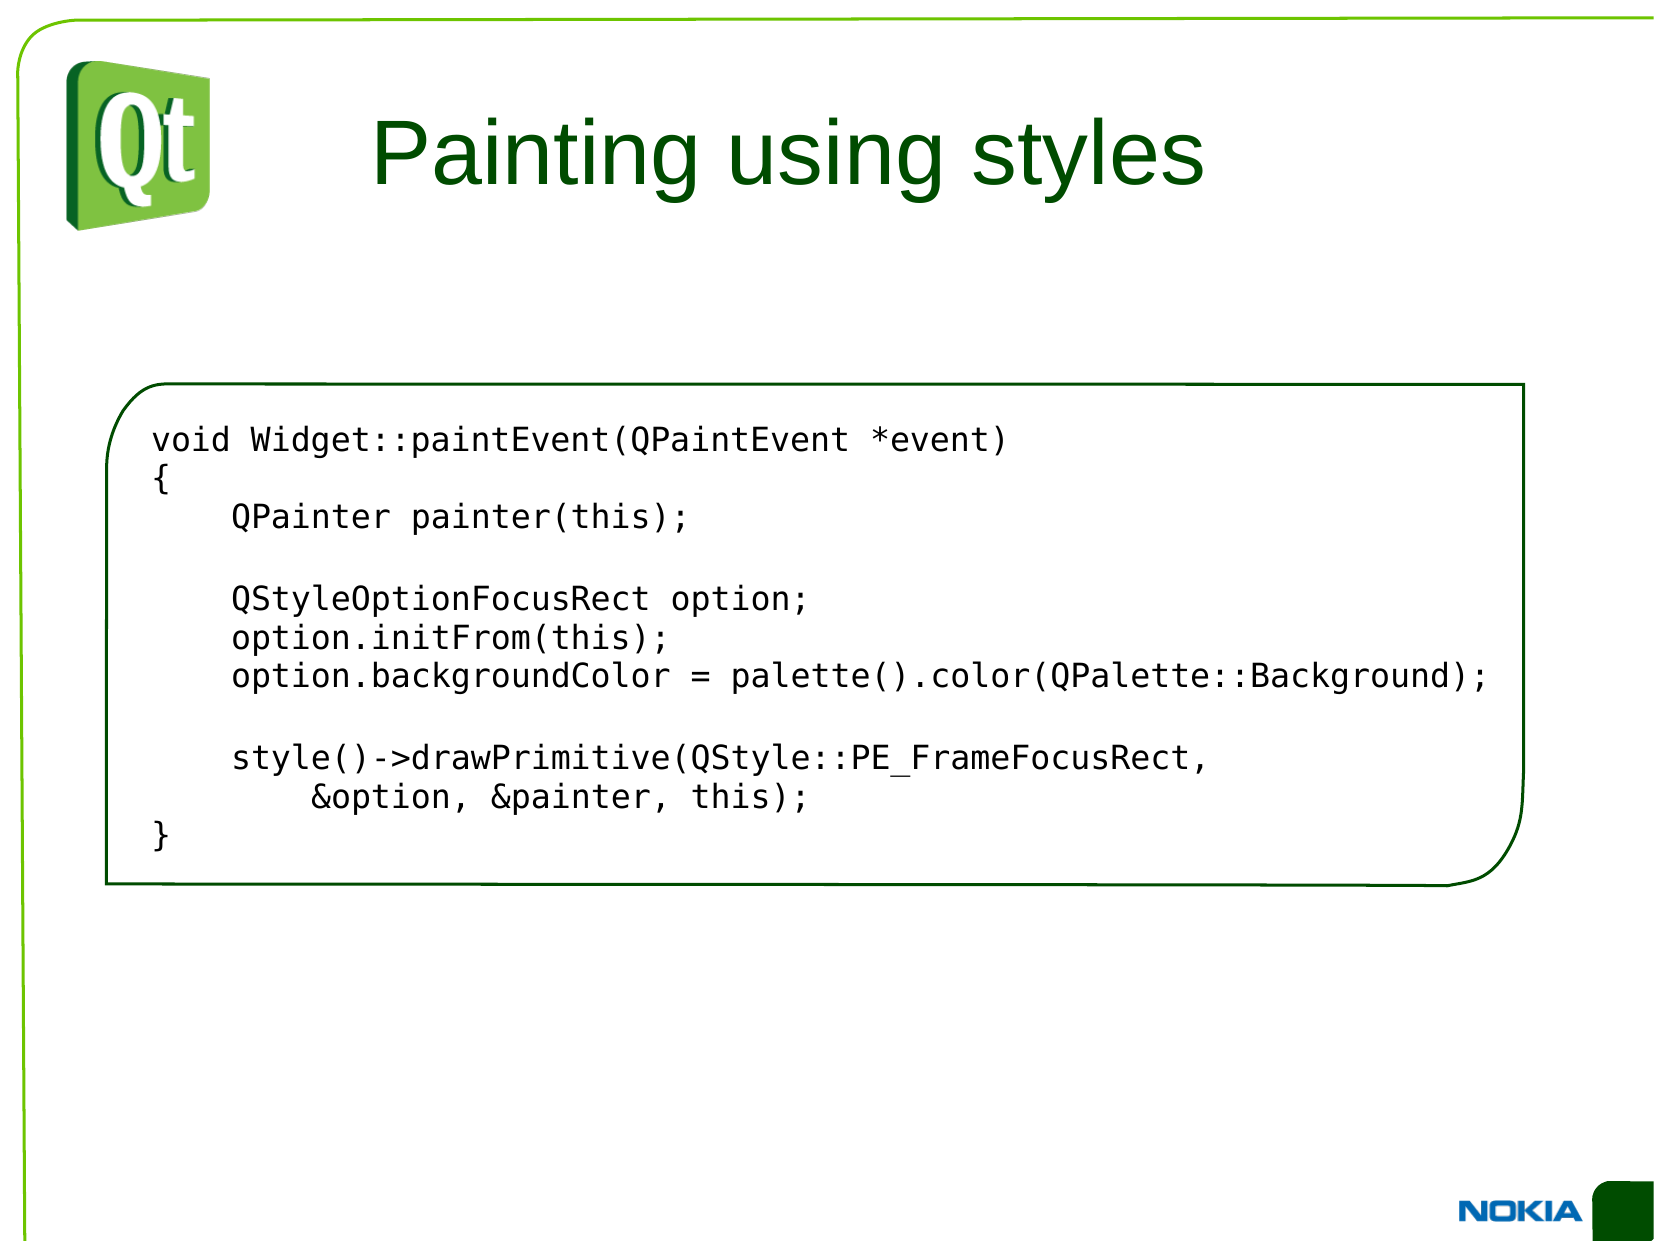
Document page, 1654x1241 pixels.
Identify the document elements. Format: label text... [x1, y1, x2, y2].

title Painting using styles [251, 49, 1327, 257]
text_box void Widget::paintEvent(QPaintEvent *event) { QPainter painter(this); QStyleOptionFocusRect option; option.initFrom(this); option.backgroundColor = palette().color(QPalette::Background); style()->drawPrimitive(QStyle::PE_FrameFocusRect, &option, &painter, this); } [136, 413, 1506, 862]
picture [1459, 1200, 1583, 1222]
picture [66, 61, 210, 231]
